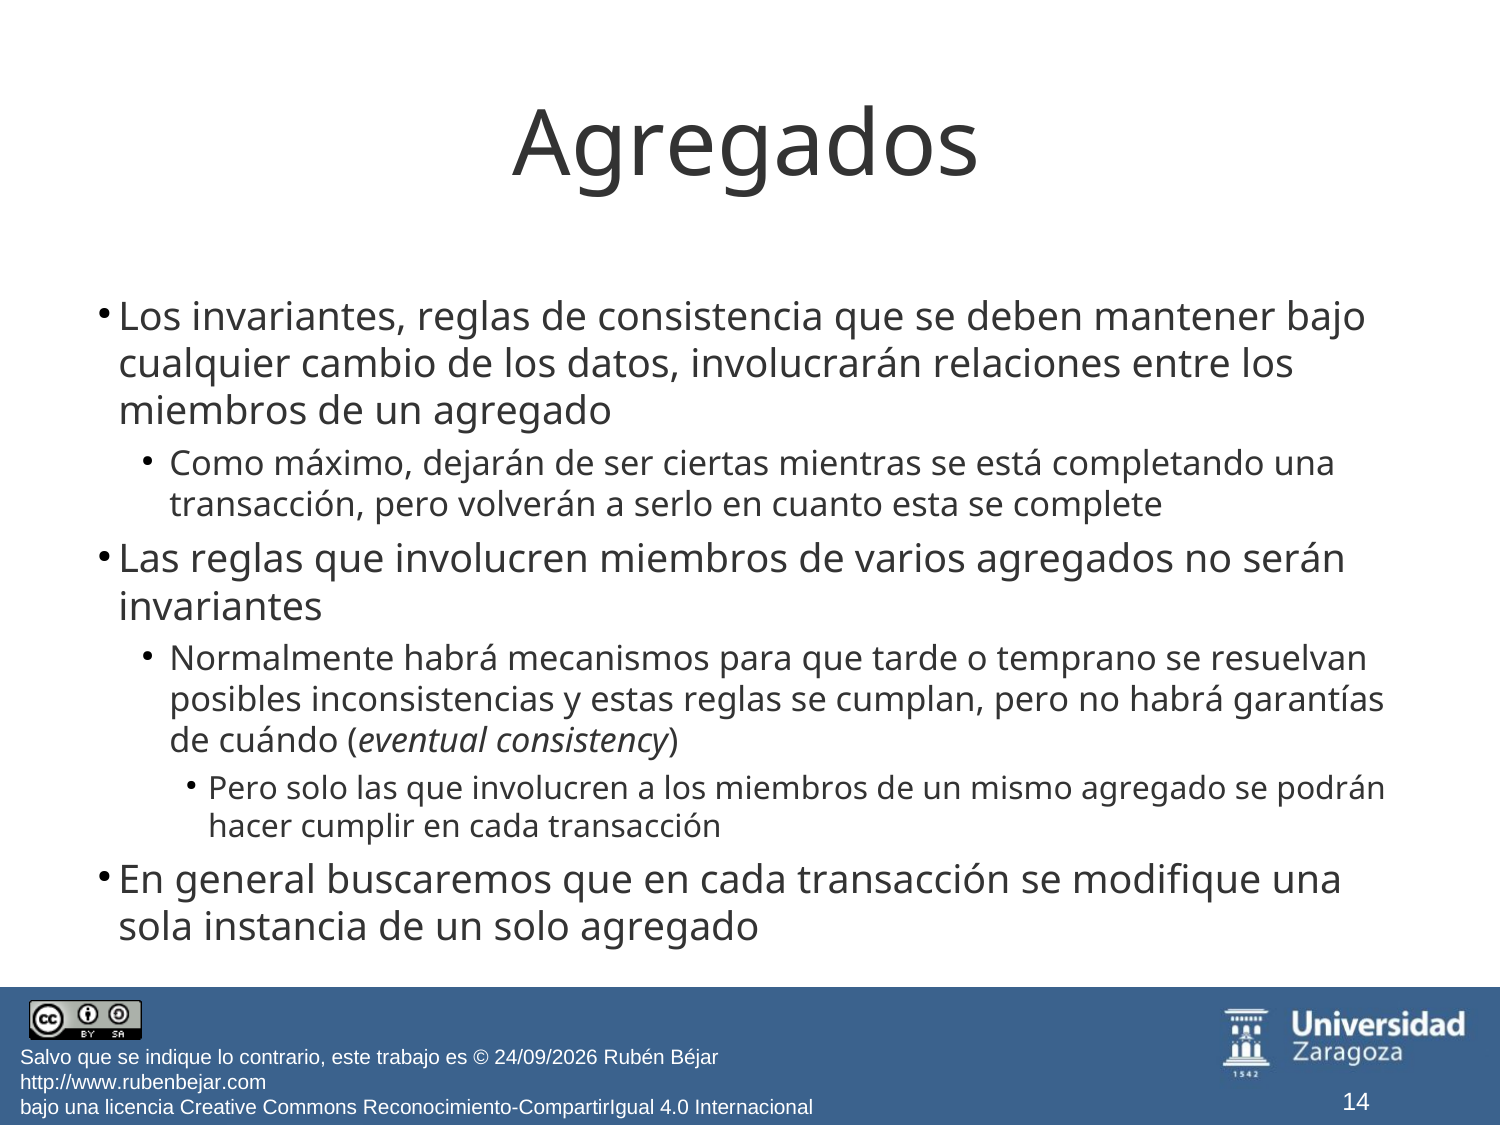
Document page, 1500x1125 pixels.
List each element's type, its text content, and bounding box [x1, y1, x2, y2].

list Los invariantes, reglas de consistencia que se deben mantener bajo cualquier cambio de los datos, involucrarán relaciones entre los miembros de un agregado Como máximo, dejarán de ser ciertas mientras se está completando una transacción, pero volverán a serlo en cuanto esta se complete Las reglas que involucren miembros de varios agregados no serán invariantes Normalmente habrá mecanismos para que tarde o temprano se resuelvan posibles inconsistencias y estas reglas se cumplan, pero no habrá garantías de cuándo (eventual consistency) Pero solo las que involucren a los miembros de un mismo agregado se podrán hacer cumplir en cada transacción En general buscaremos que en cada transacción se modifique una sola instancia de un solo agregado [82, 283, 1418, 957]
title Agregados [74, 21, 1420, 257]
picture [0, 987, 1500, 1125]
